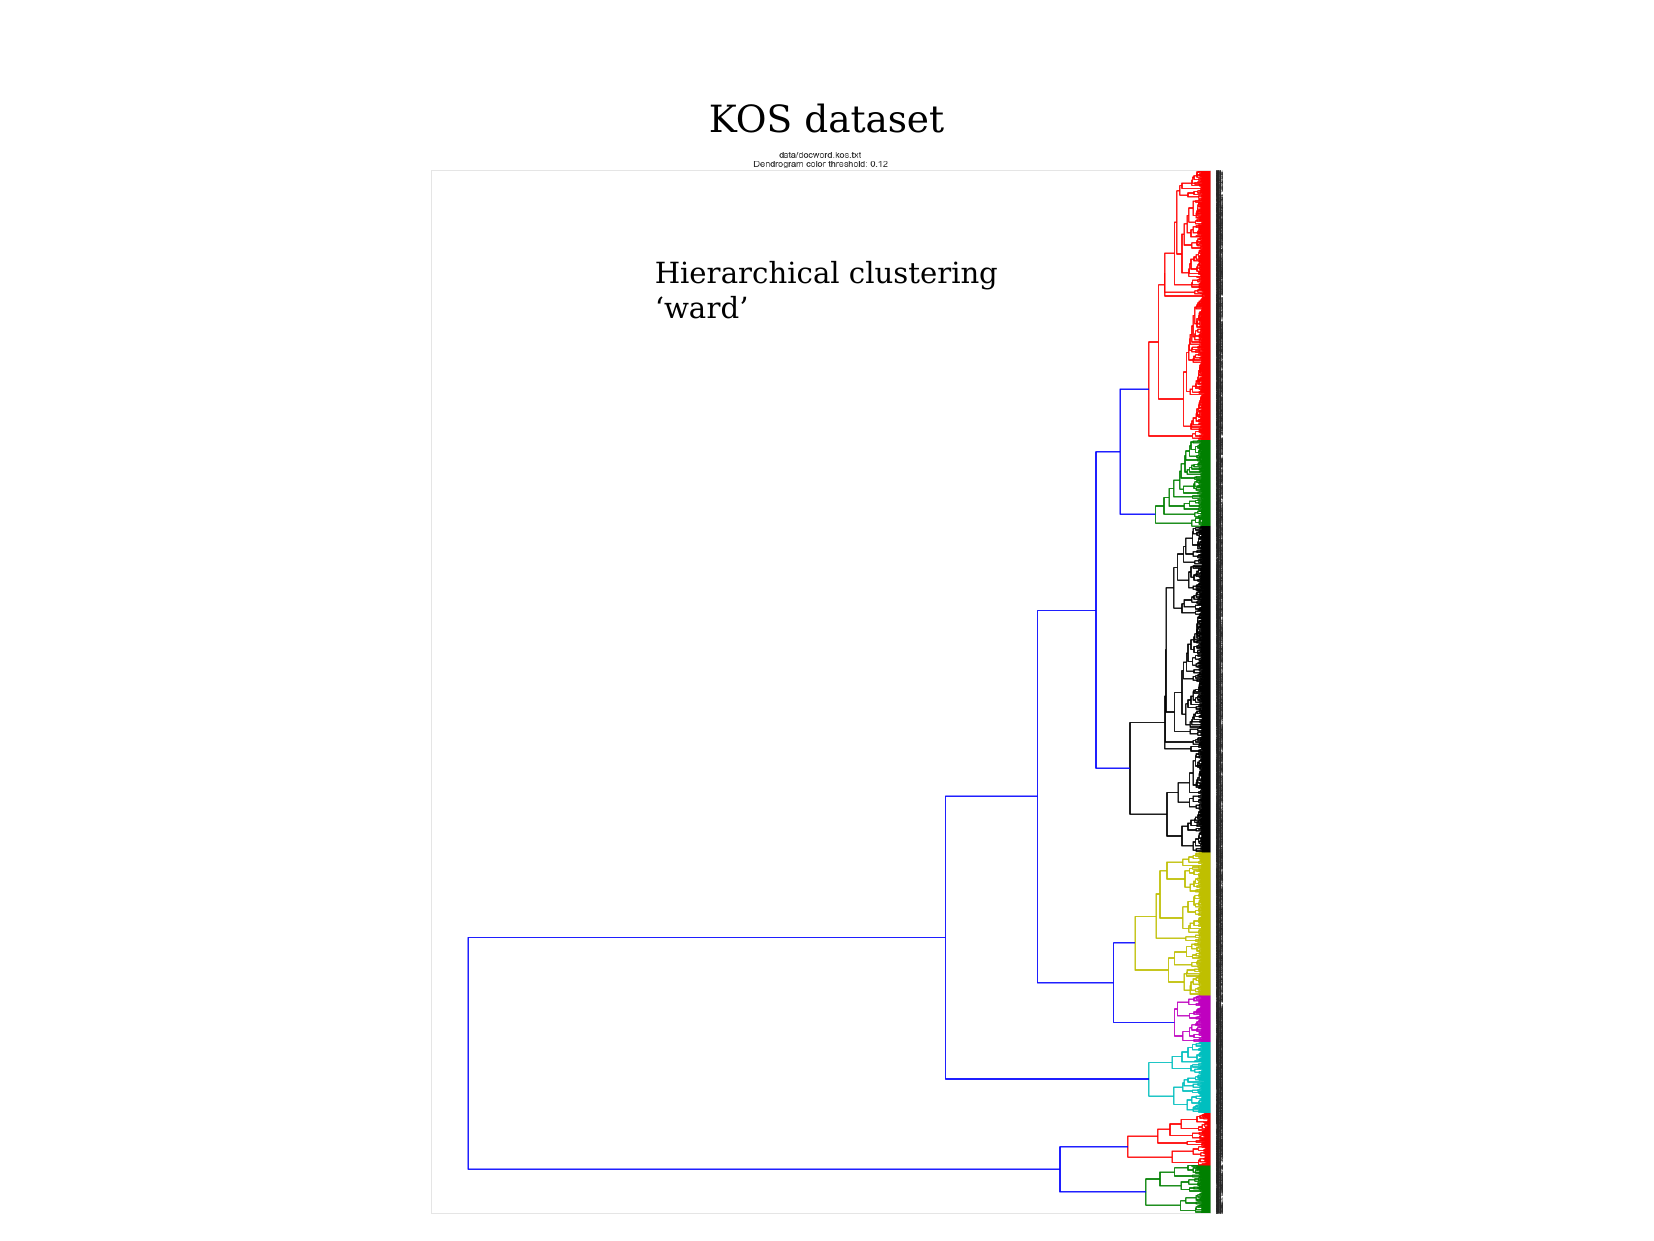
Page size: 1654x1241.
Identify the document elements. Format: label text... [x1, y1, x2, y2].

picture [425, 146, 1229, 1220]
text_box KOS dataset [694, 90, 960, 149]
text_box Hierarchical clustering ‘ward’ [640, 249, 1014, 333]
